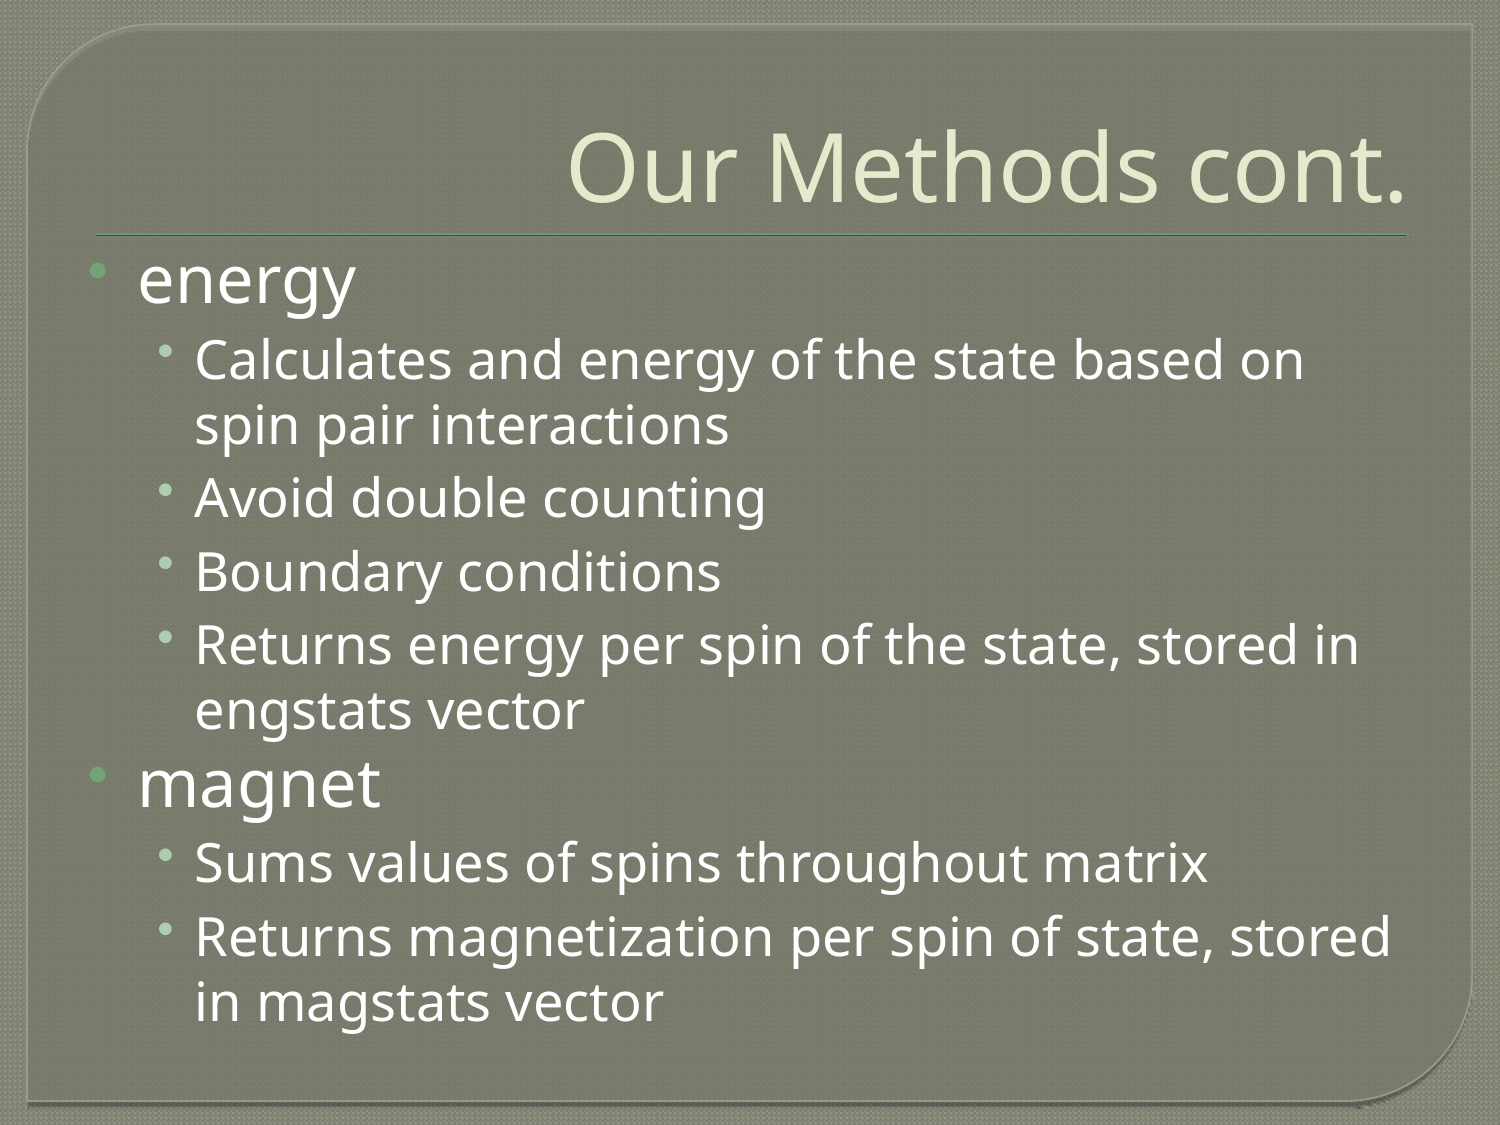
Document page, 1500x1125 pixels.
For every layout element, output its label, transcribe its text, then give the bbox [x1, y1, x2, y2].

picture [0, 0, 1500, 1125]
list energy Calculates and energy of the state based on spin pair interactions Avoid double counting Boundary conditions Returns energy per spin of the state, stored in engstats vector magnet Sums values of spins throughout matrix Returns magnetization per spin of state, stored in magstats vector [75, 229, 1425, 1090]
title Our Methods cont. [75, 41, 1425, 229]
